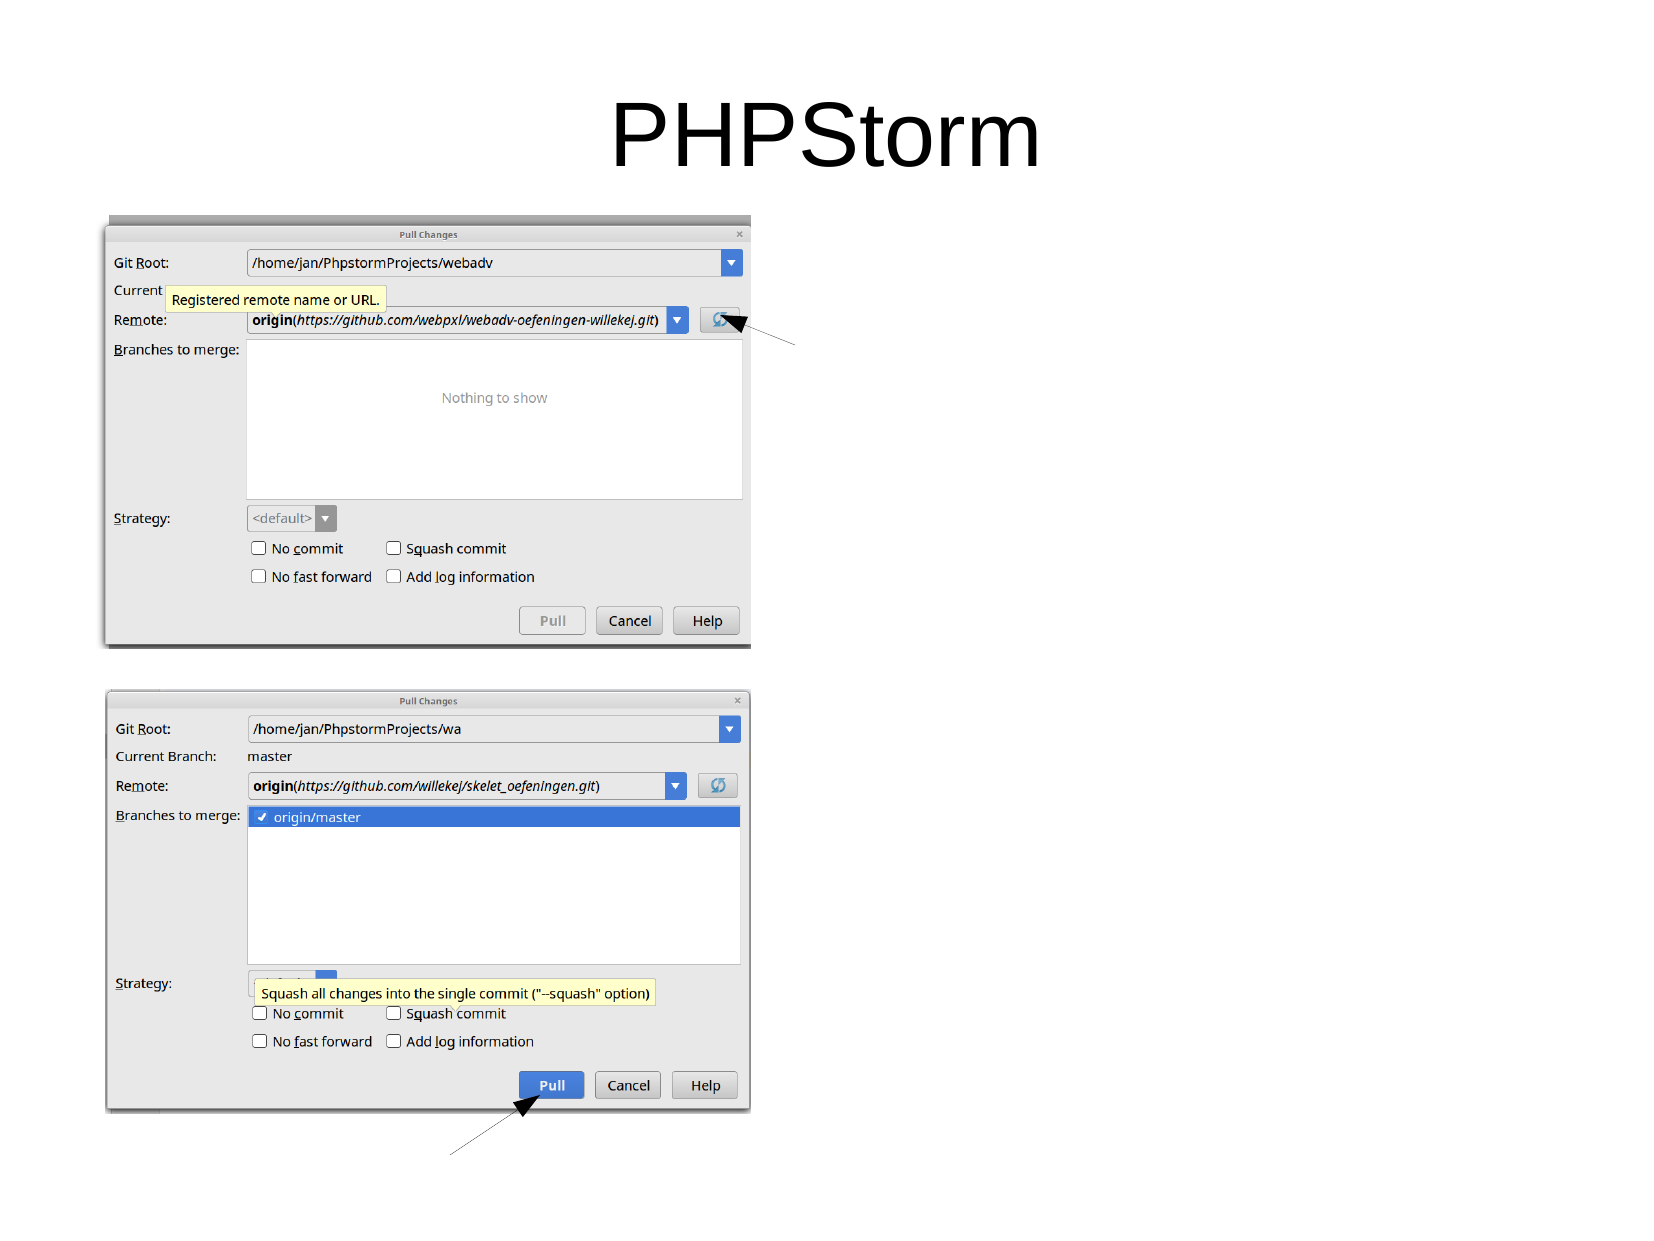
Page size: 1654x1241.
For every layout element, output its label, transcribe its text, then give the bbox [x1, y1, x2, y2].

title PHPStorm [82, 31, 1571, 239]
picture [105, 689, 751, 1114]
picture [90, 215, 751, 649]
